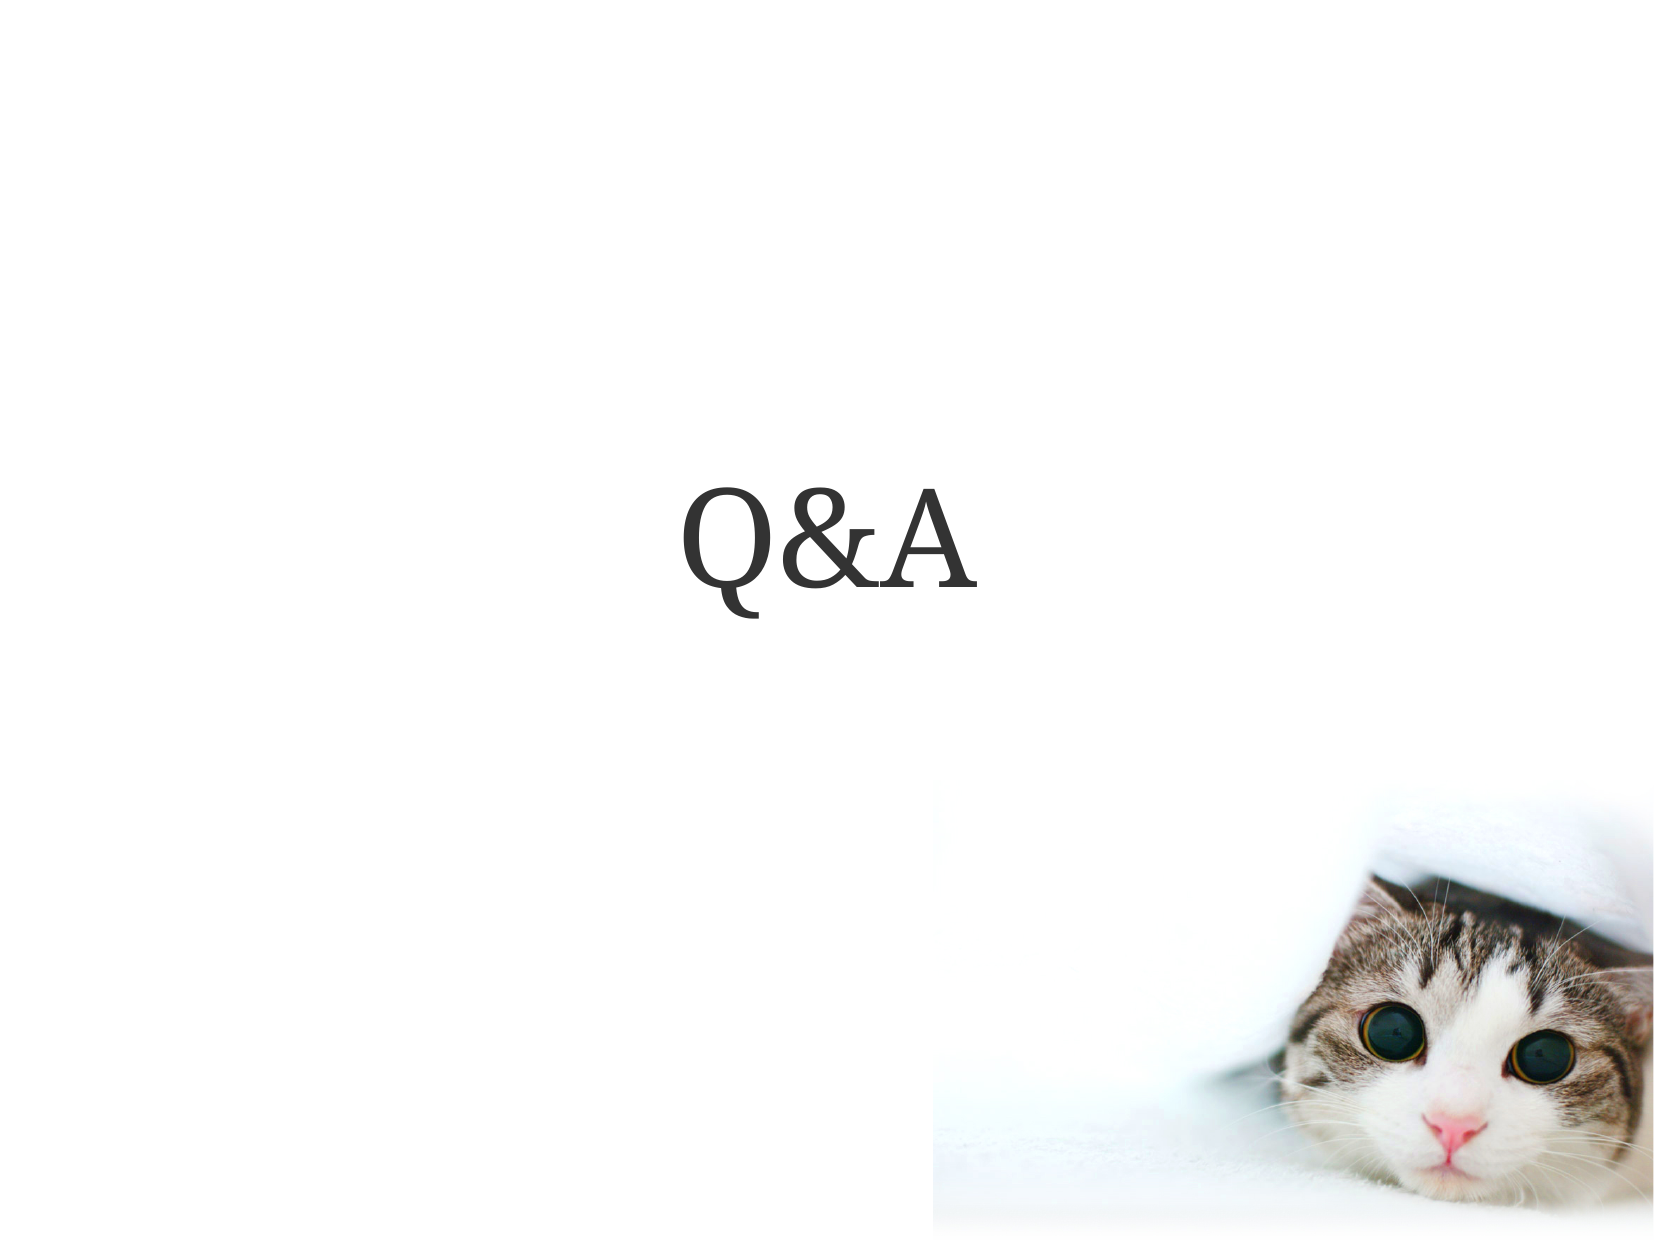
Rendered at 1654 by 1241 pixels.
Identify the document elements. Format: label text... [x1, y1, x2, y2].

picture [933, 732, 1654, 1241]
title Q&A [82, 430, 1571, 638]
